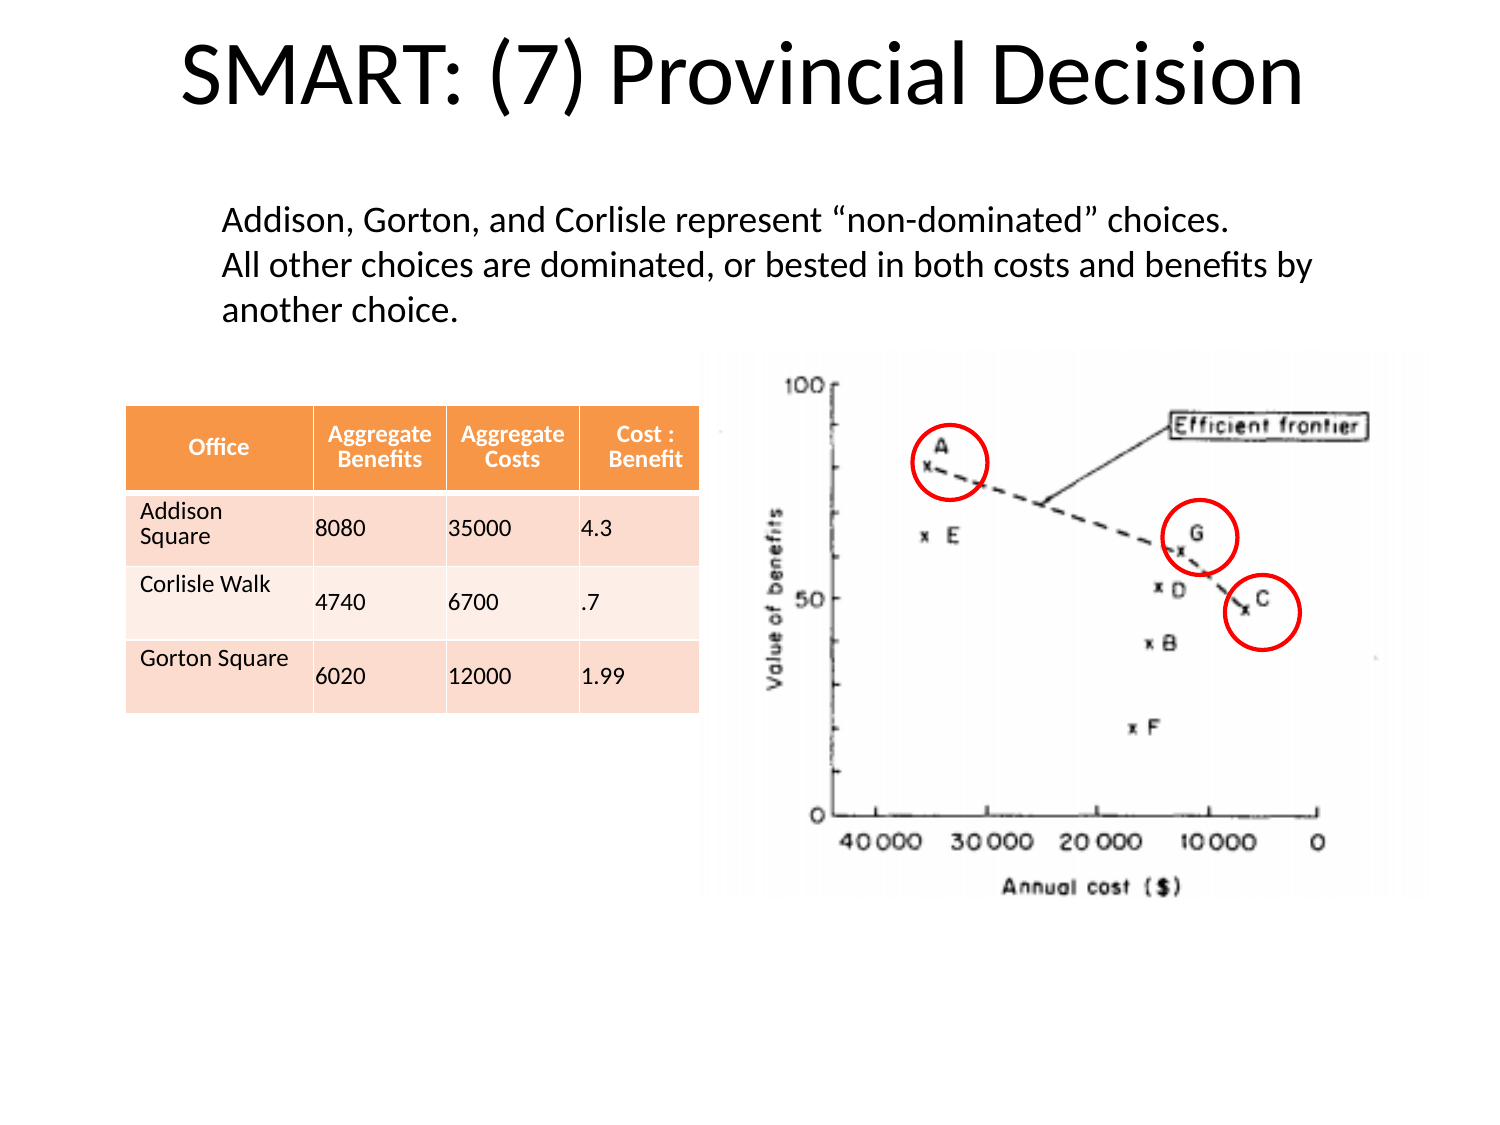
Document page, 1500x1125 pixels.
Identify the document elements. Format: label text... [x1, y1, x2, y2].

text_box SMART: (7) Provincial Decision [50, 0, 1438, 175]
table_cell 4740 [314, 567, 446, 639]
text_box Addison, Gorton, and Corlisle represent “non-dominated” choices. All other choices are dominated, or bested in both costs and benefits by another choice. [206, 187, 1338, 338]
table_header Cost : Benefit [580, 406, 699, 490]
table_header Office [126, 406, 313, 490]
table_cell 6700 [447, 567, 579, 639]
table_cell Addison Square [126, 496, 313, 566]
picture [699, 349, 1431, 900]
table_cell .7 [580, 567, 699, 639]
table_header Aggregate Costs [447, 406, 579, 490]
table_header Aggregate Benefits [314, 406, 446, 490]
table_cell 12000 [447, 641, 579, 713]
table_cell 35000 [447, 496, 579, 566]
table_cell Corlisle Walk [126, 567, 313, 639]
table_cell 6020 [314, 641, 446, 713]
table_cell 1.99 [580, 641, 699, 713]
table_cell 8080 [314, 496, 446, 566]
table_cell Gorton Square [126, 641, 313, 713]
table_cell 4.3 [580, 496, 699, 566]
